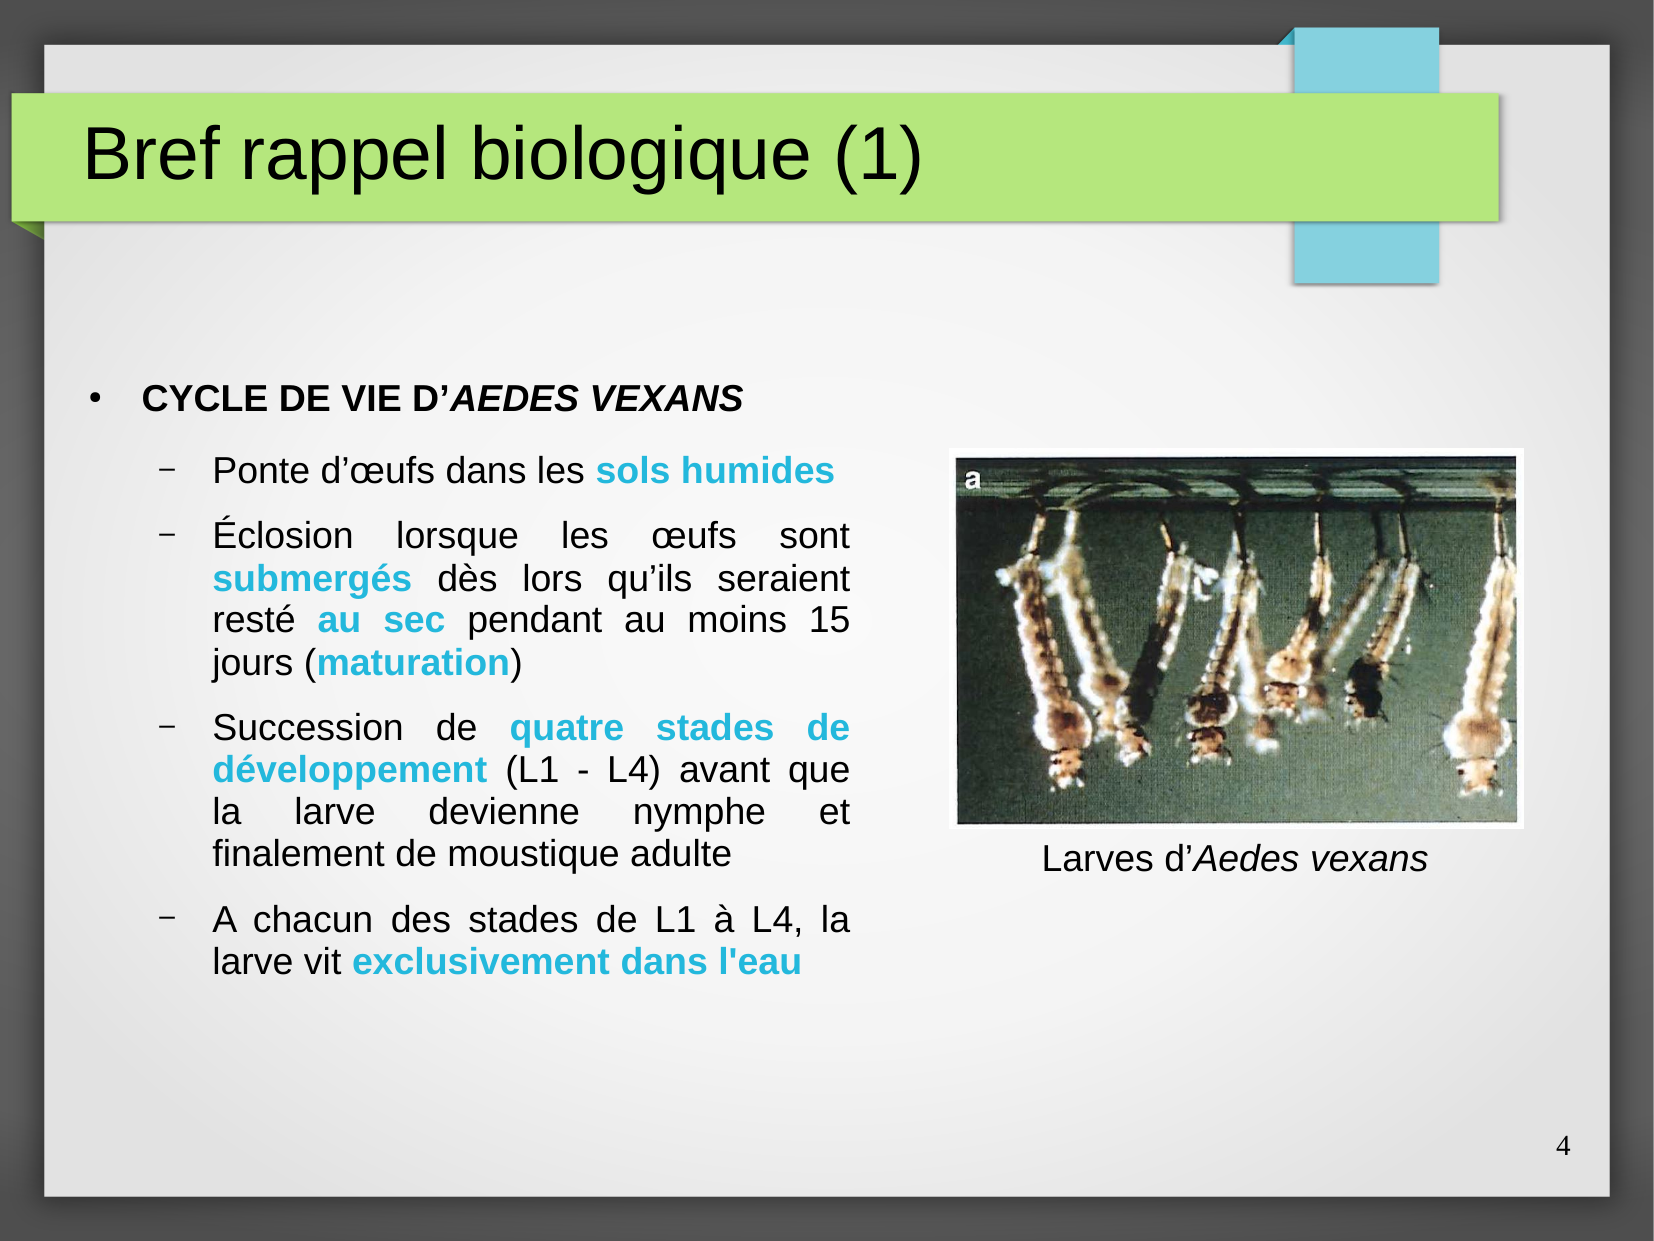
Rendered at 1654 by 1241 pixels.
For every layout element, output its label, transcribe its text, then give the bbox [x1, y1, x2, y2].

picture [0, 0, 1654, 1241]
title Bref rappel biologique (1) [82, 50, 1264, 258]
text_box Larves d’Aedes vexans [1026, 830, 1465, 888]
list CYCLE DE VIE D’AEDES VEXANS Ponte d’œufs dans les sols humides Éclosion lorsque les œufs sont submergés dès lors qu’ils seraient resté au sec pendant au moins 15 jours (maturation) Succession de quatre stades de développement (L1 - L4) avant que la larve devienne nymphe et finalement de moustique adulte A chacun des stades de L1 à L4, la larve vit exclusivement dans l'eau [70, 377, 851, 1028]
